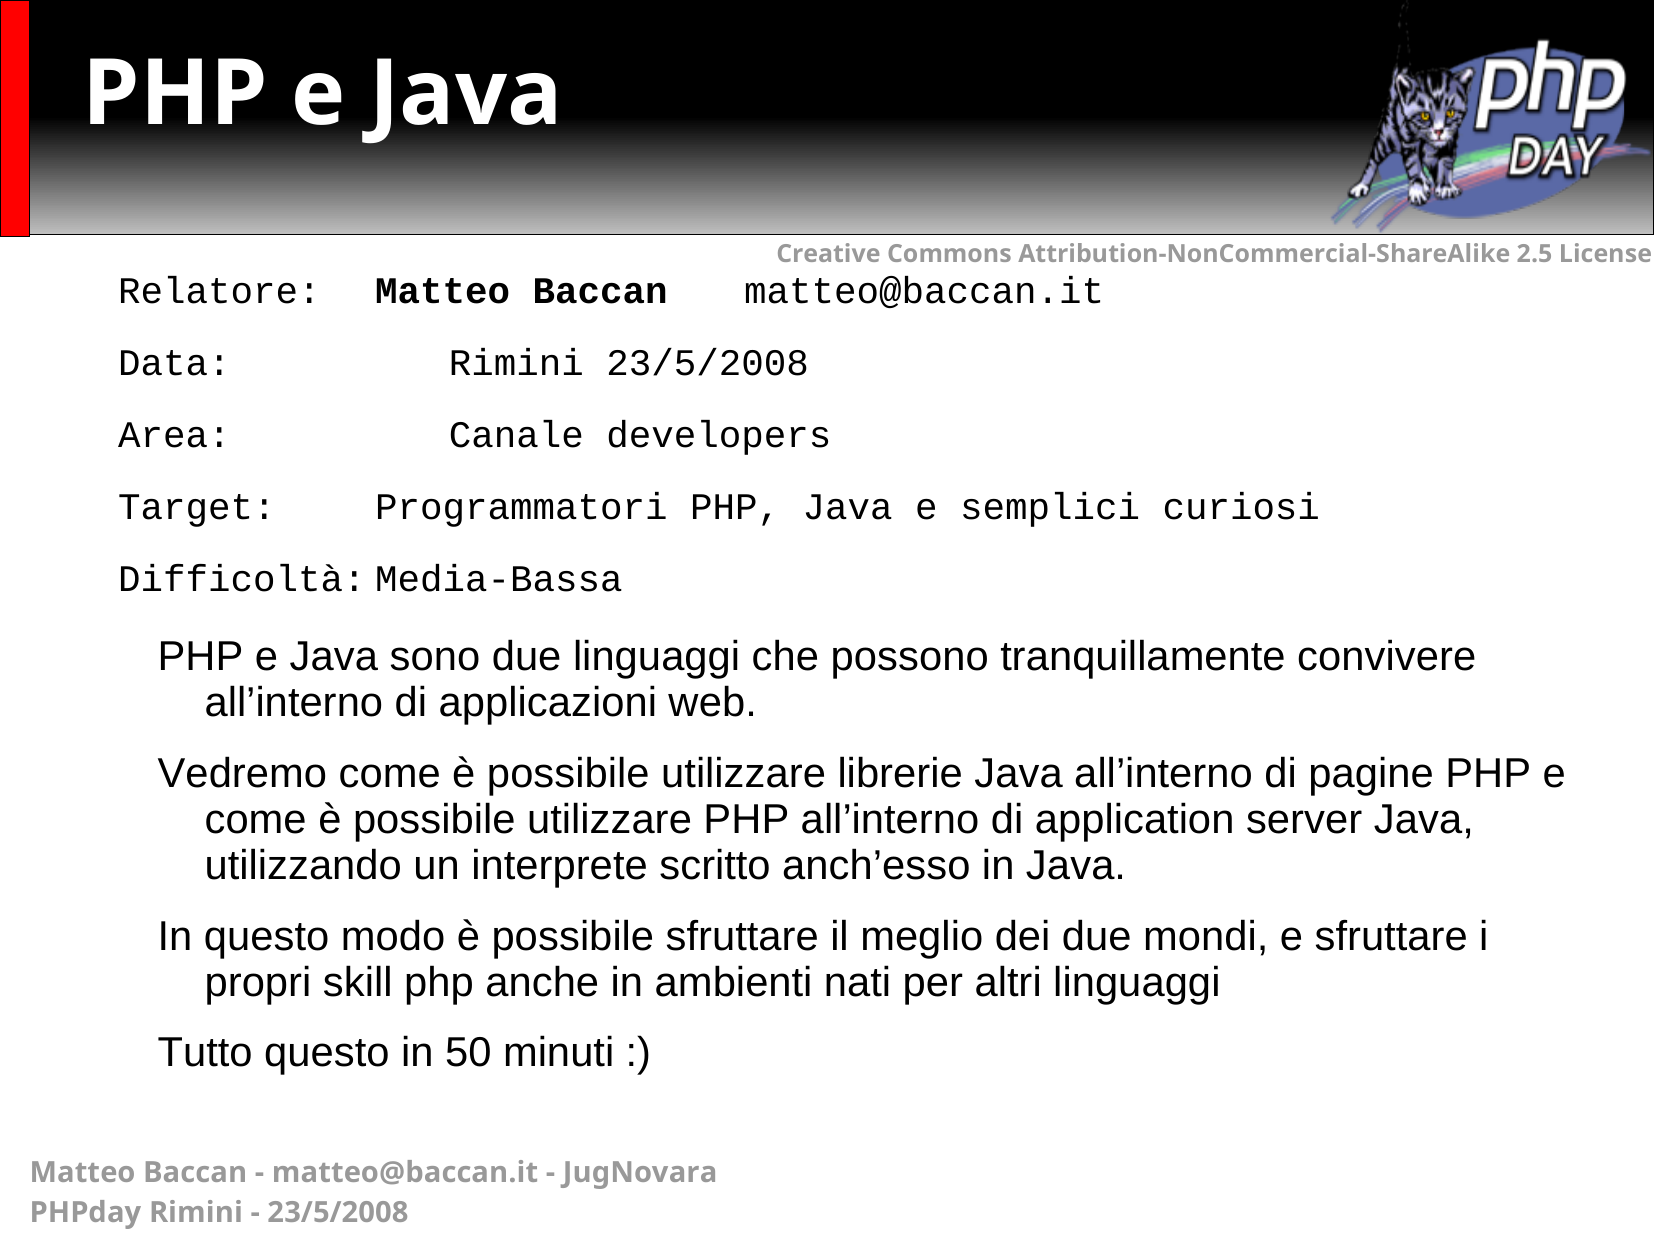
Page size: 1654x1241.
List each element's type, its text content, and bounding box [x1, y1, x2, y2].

title PHP e Java [82, 29, 768, 148]
list Relatore: Matteo Baccan matteo@baccan.it Data: Rimini 23/5/2008 Area: Canale developers Target: Programmatori PHP, Java e semplici curiosi Difficoltà: Media-Bassa PHP e Java sono due linguaggi che possono tranquillamente convivere all’interno di applicazioni web. Vedremo come è possibile utilizzare librerie Java all’interno di pagine PHP e come è possibile utilizzare PHP all’interno di application server Java, utilizzando un interprete scritto anch’esso in Java. In questo modo è possibile sfruttare il meglio dei due mondi, e sfruttare i propri skill php anche in ambienti nati per altri linguaggi Tutto questo in 50 minuti :) [82, 272, 1571, 1091]
text_box [627, 219, 1188, 272]
picture [1328, 0, 1654, 237]
